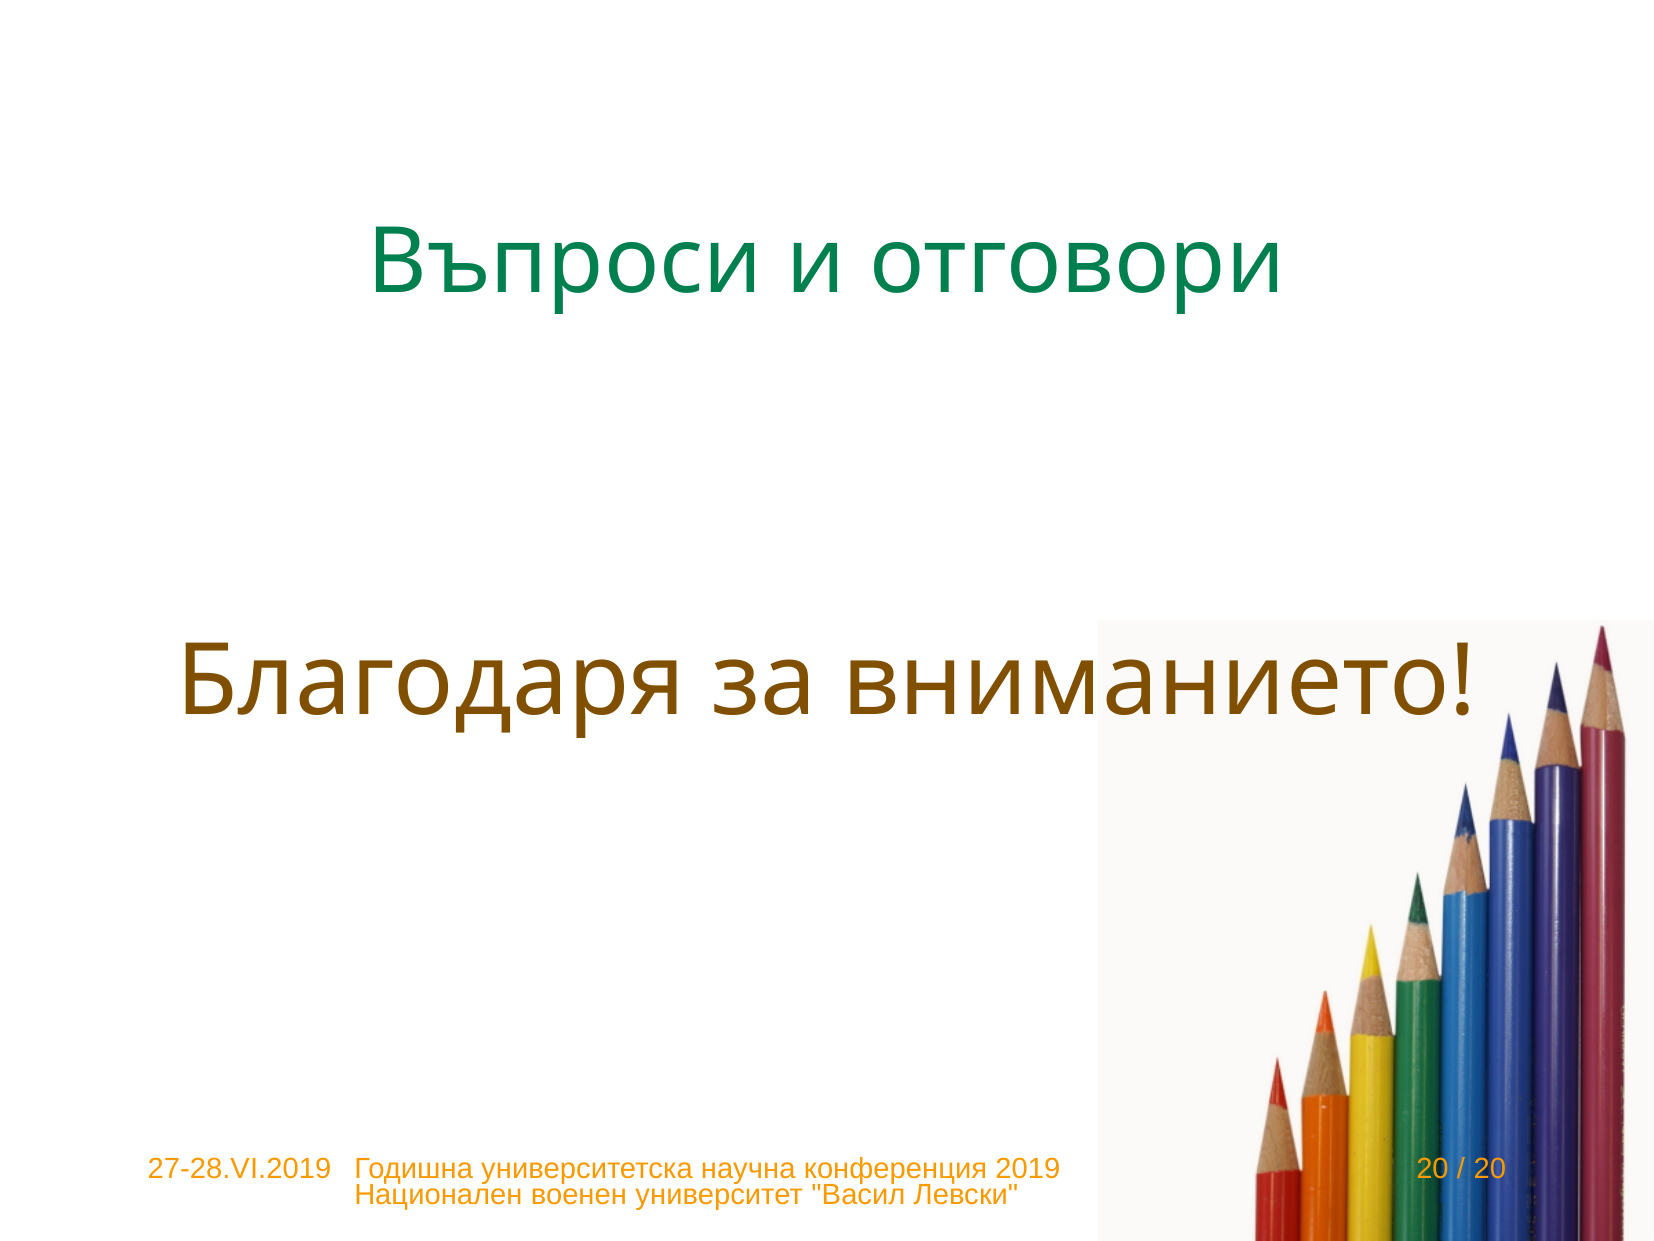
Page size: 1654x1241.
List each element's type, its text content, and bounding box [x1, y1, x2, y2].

title Въпроси и отговори [147, 153, 1506, 361]
picture [0, 0, 1654, 1241]
subtitle Благодаря за вниманието! [147, 383, 1506, 1104]
